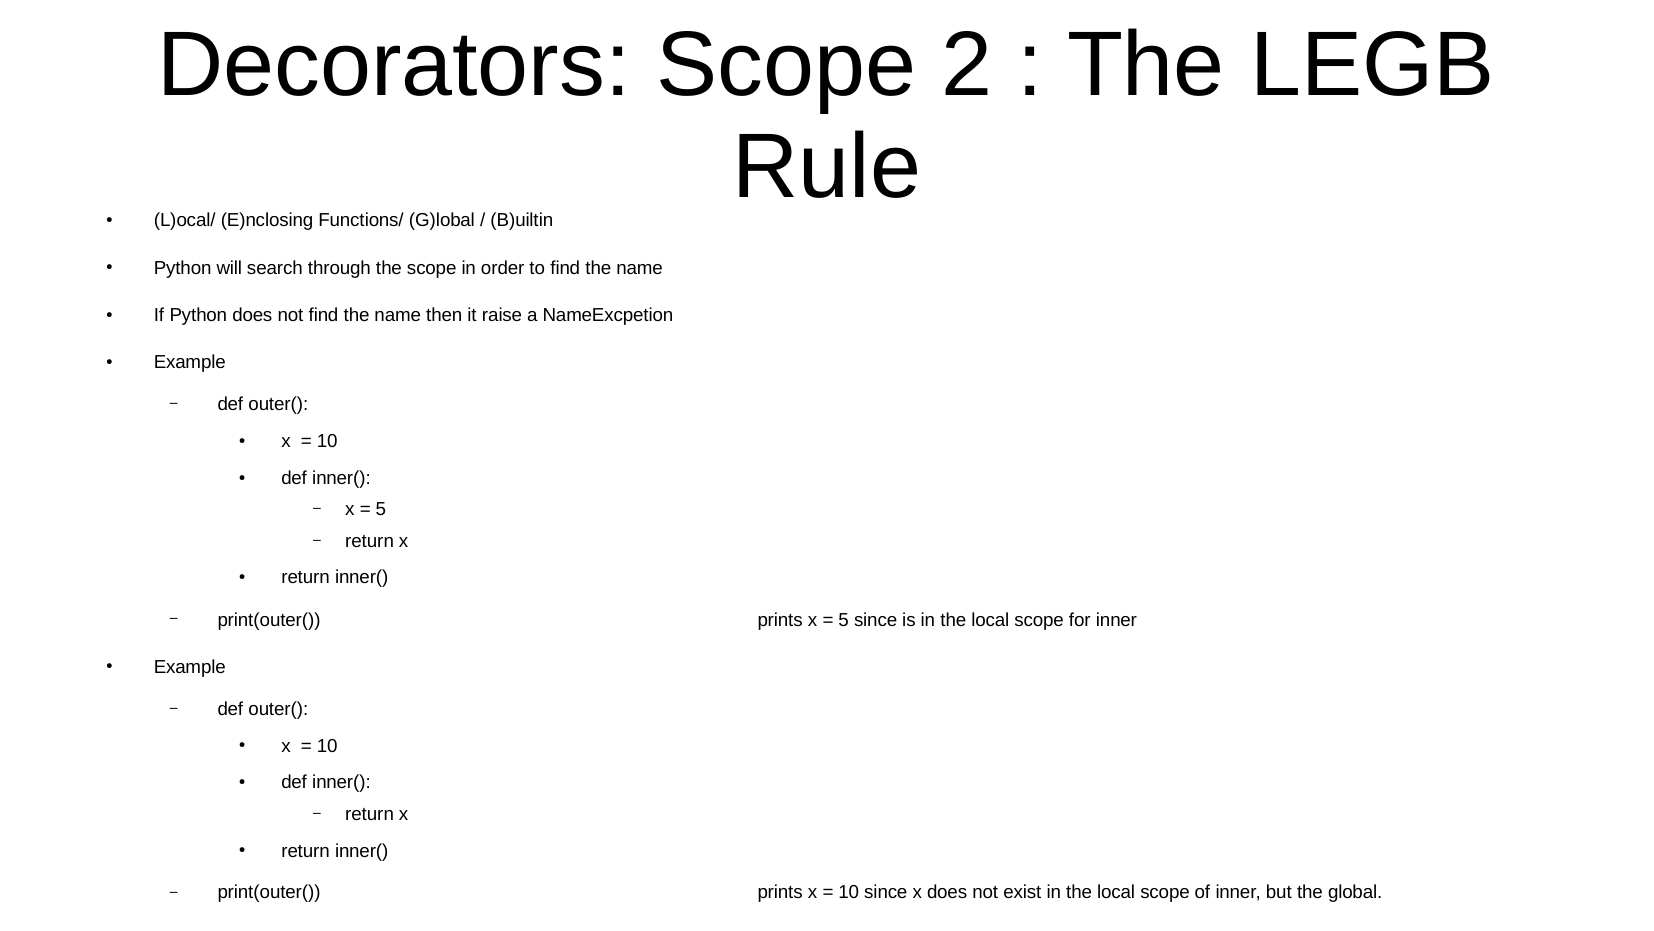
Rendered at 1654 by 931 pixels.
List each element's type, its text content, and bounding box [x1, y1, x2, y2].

list (L)ocal/ (E)nclosing Functions/ (G)lobal / (B)uiltin Python will search through the scope in order to find the name If Python does not find the name then it raise a NameExcpetion Example def outer(): x = 10 def inner(): x = 5 return x return inner() print(outer()) prints x = 5 since is in the local scope for inner Example def outer(): x = 10 def inner(): return x return inner() print(outer()) prints x = 10 since x does not exist in the local scope of inner, but the global. [90, 210, 1628, 908]
title Decorators: Scope 2 : The LEGB Rule [82, 12, 1571, 218]
